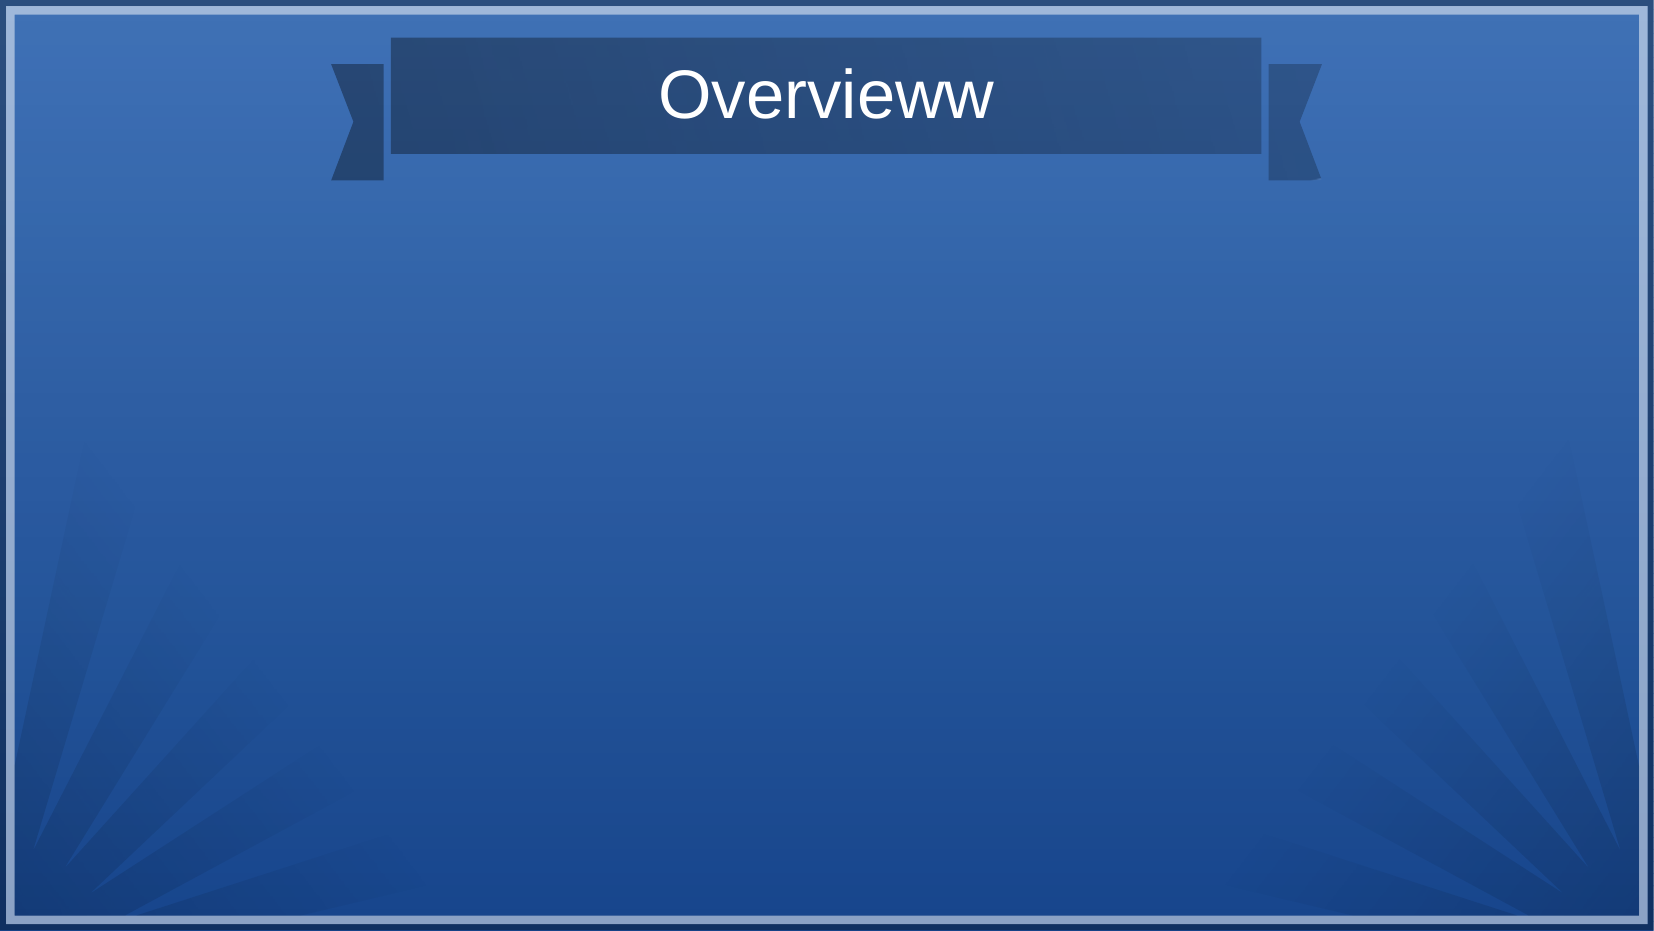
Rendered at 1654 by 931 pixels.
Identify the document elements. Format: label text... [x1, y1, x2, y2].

title Overvieww [389, 35, 1264, 154]
